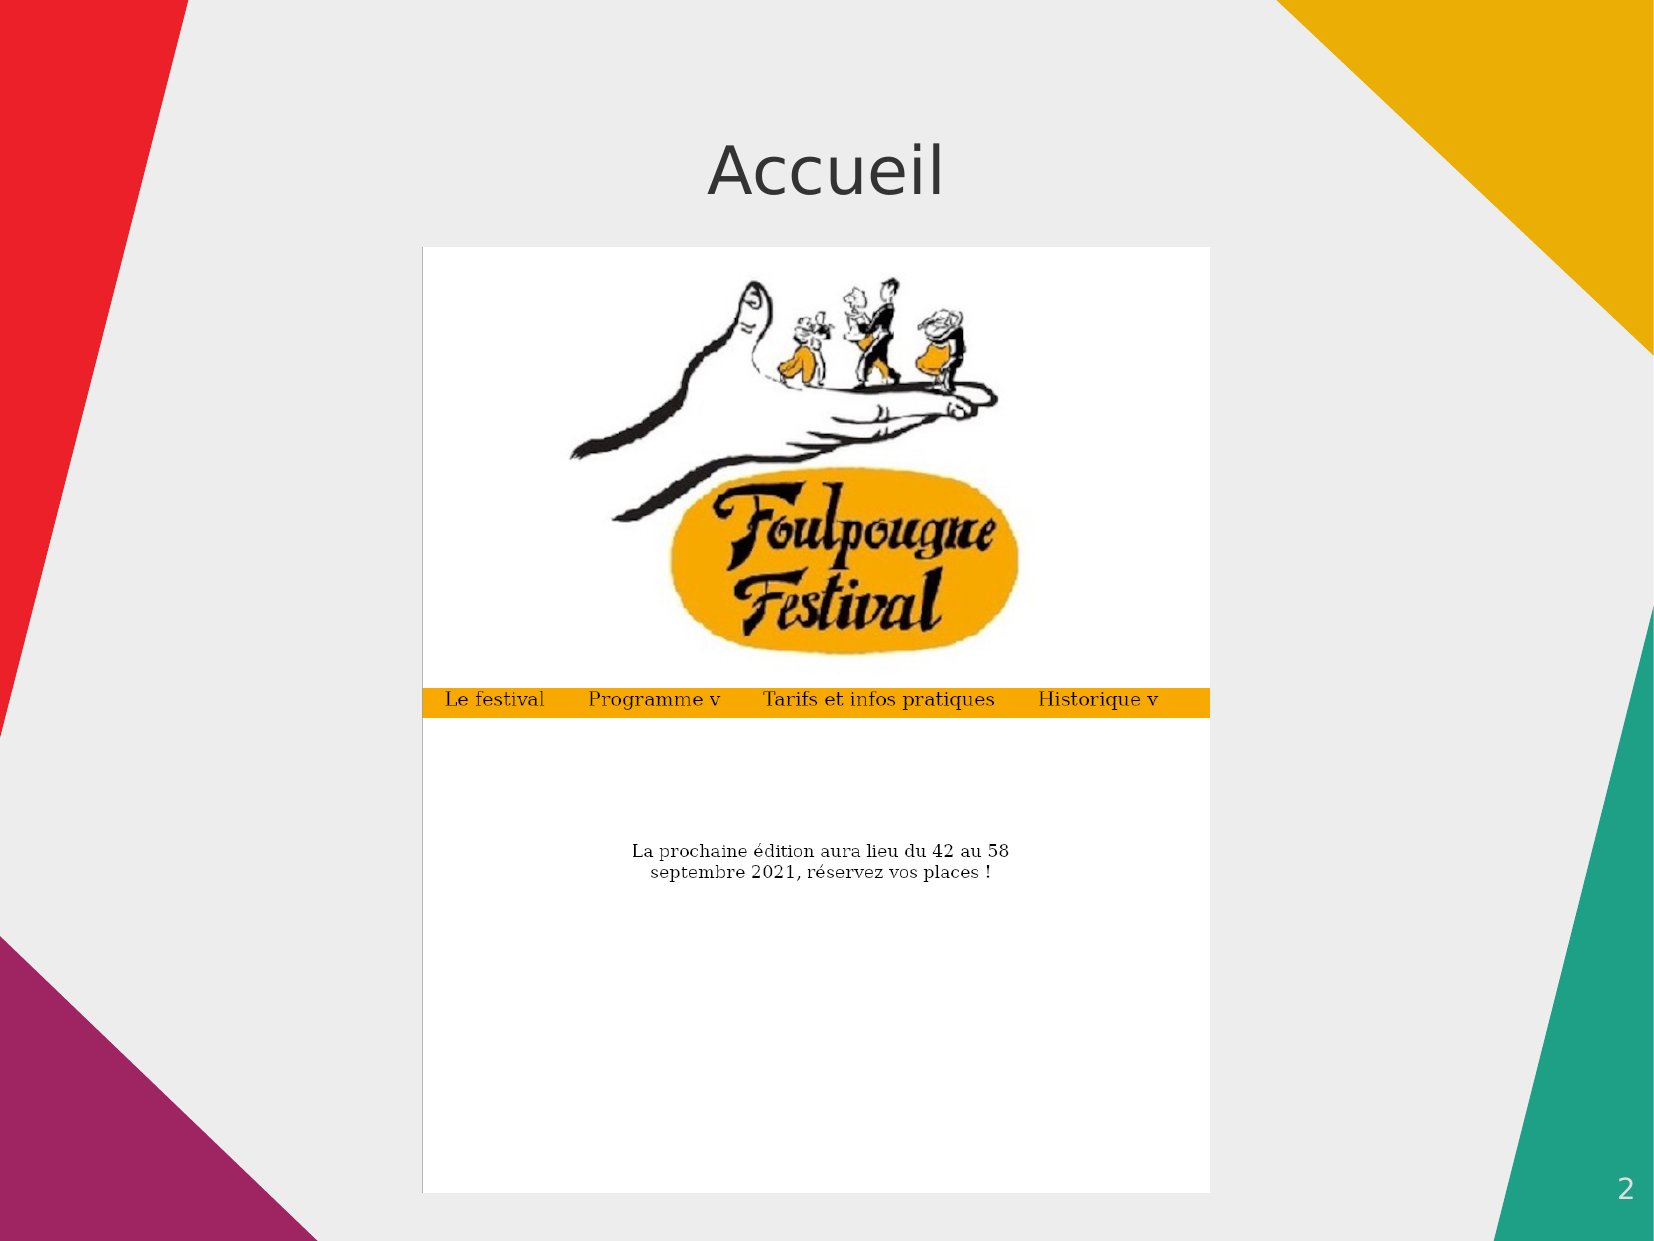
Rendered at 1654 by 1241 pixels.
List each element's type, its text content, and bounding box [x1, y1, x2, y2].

title Accueil [114, 73, 1539, 247]
picture [0, 247, 1654, 1193]
